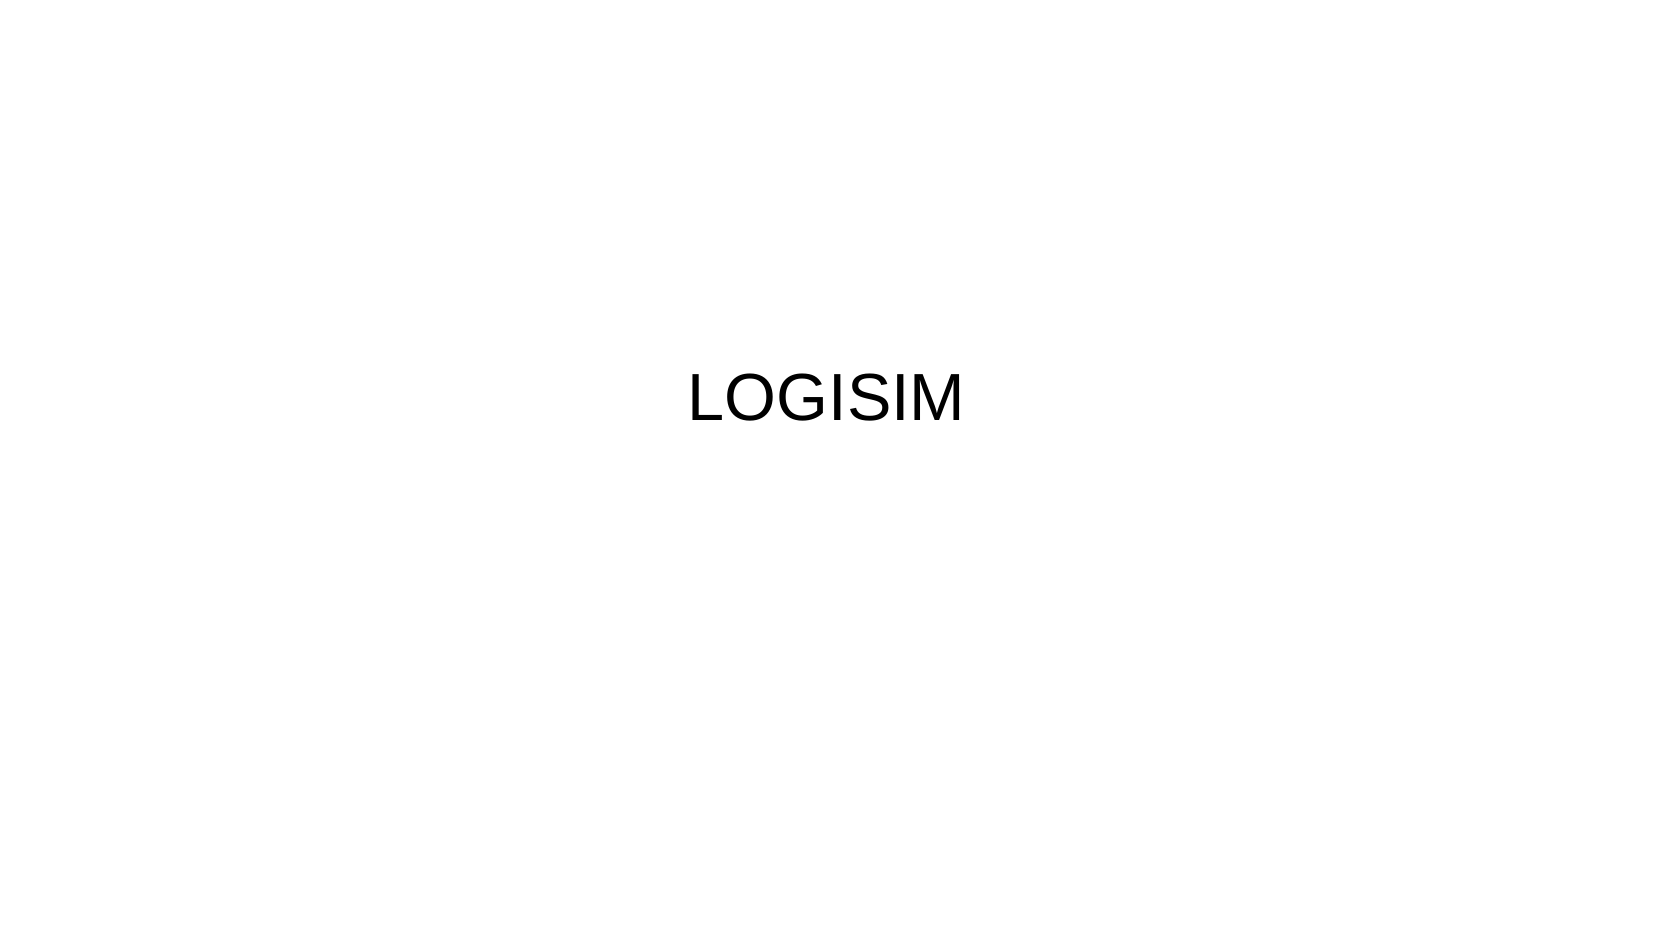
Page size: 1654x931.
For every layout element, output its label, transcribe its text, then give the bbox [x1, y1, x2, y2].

subtitle LOGISIM [82, 37, 1571, 757]
